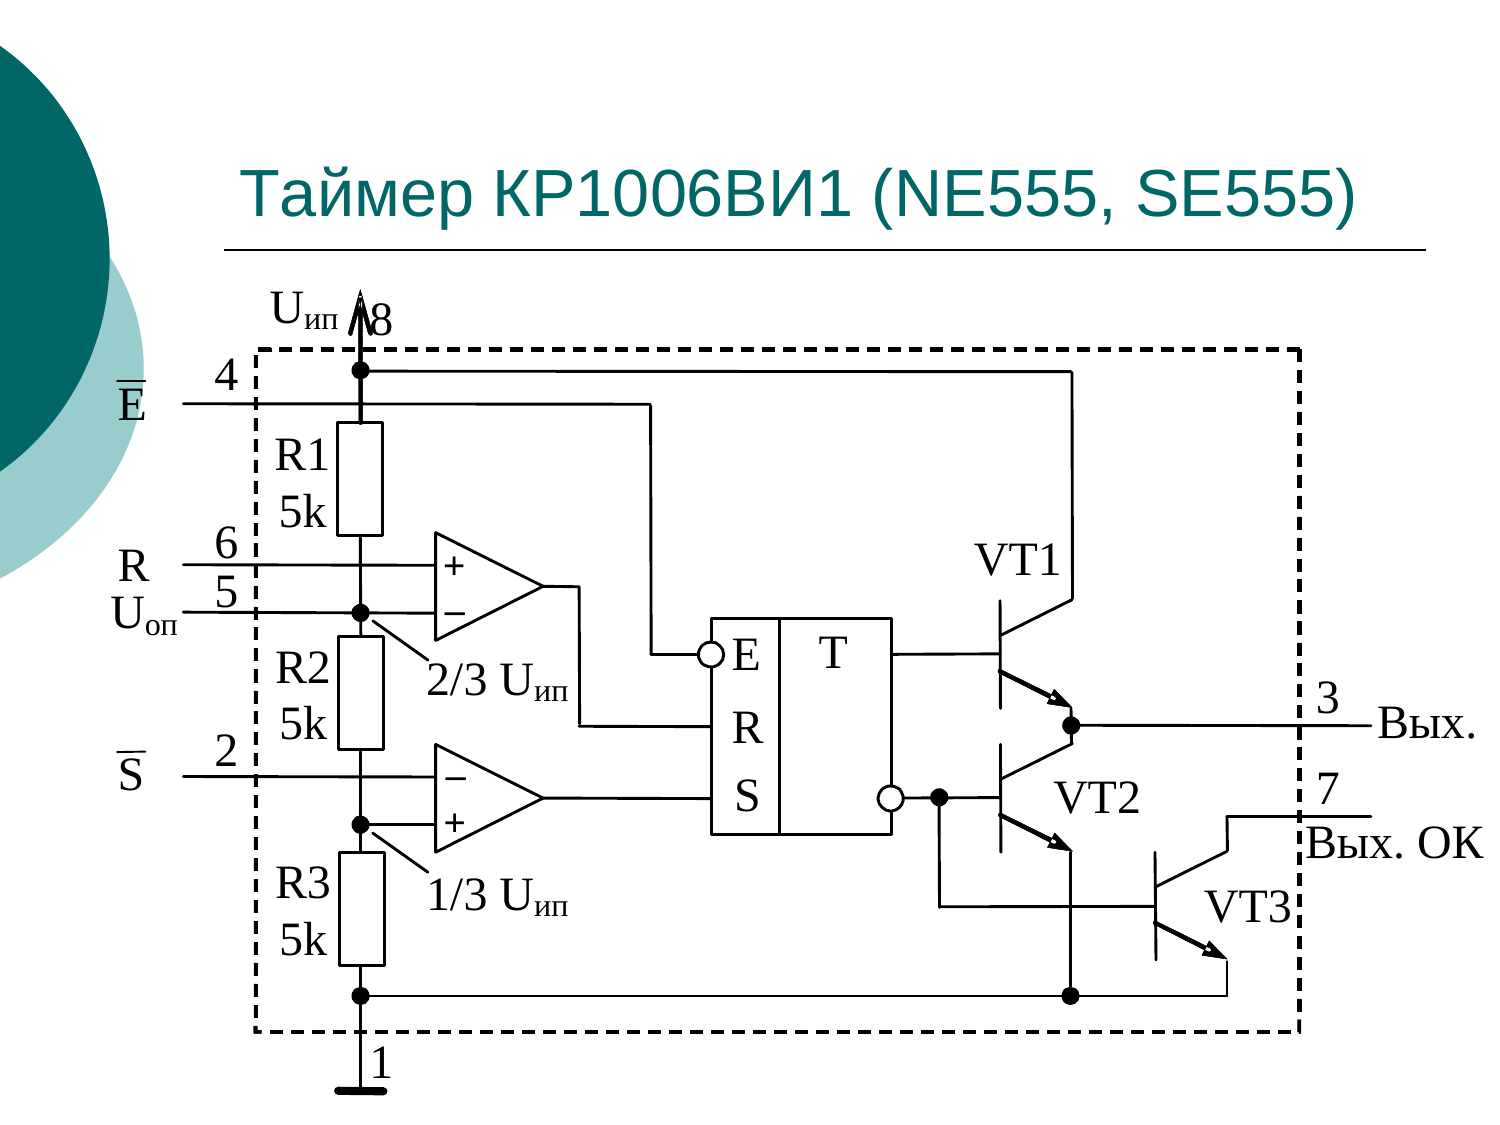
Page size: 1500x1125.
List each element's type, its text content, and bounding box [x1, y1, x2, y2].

picture [94, 261, 1495, 1099]
title Таймер КР1006ВИ1 (NE555, SE555) [224, 49, 1425, 237]
